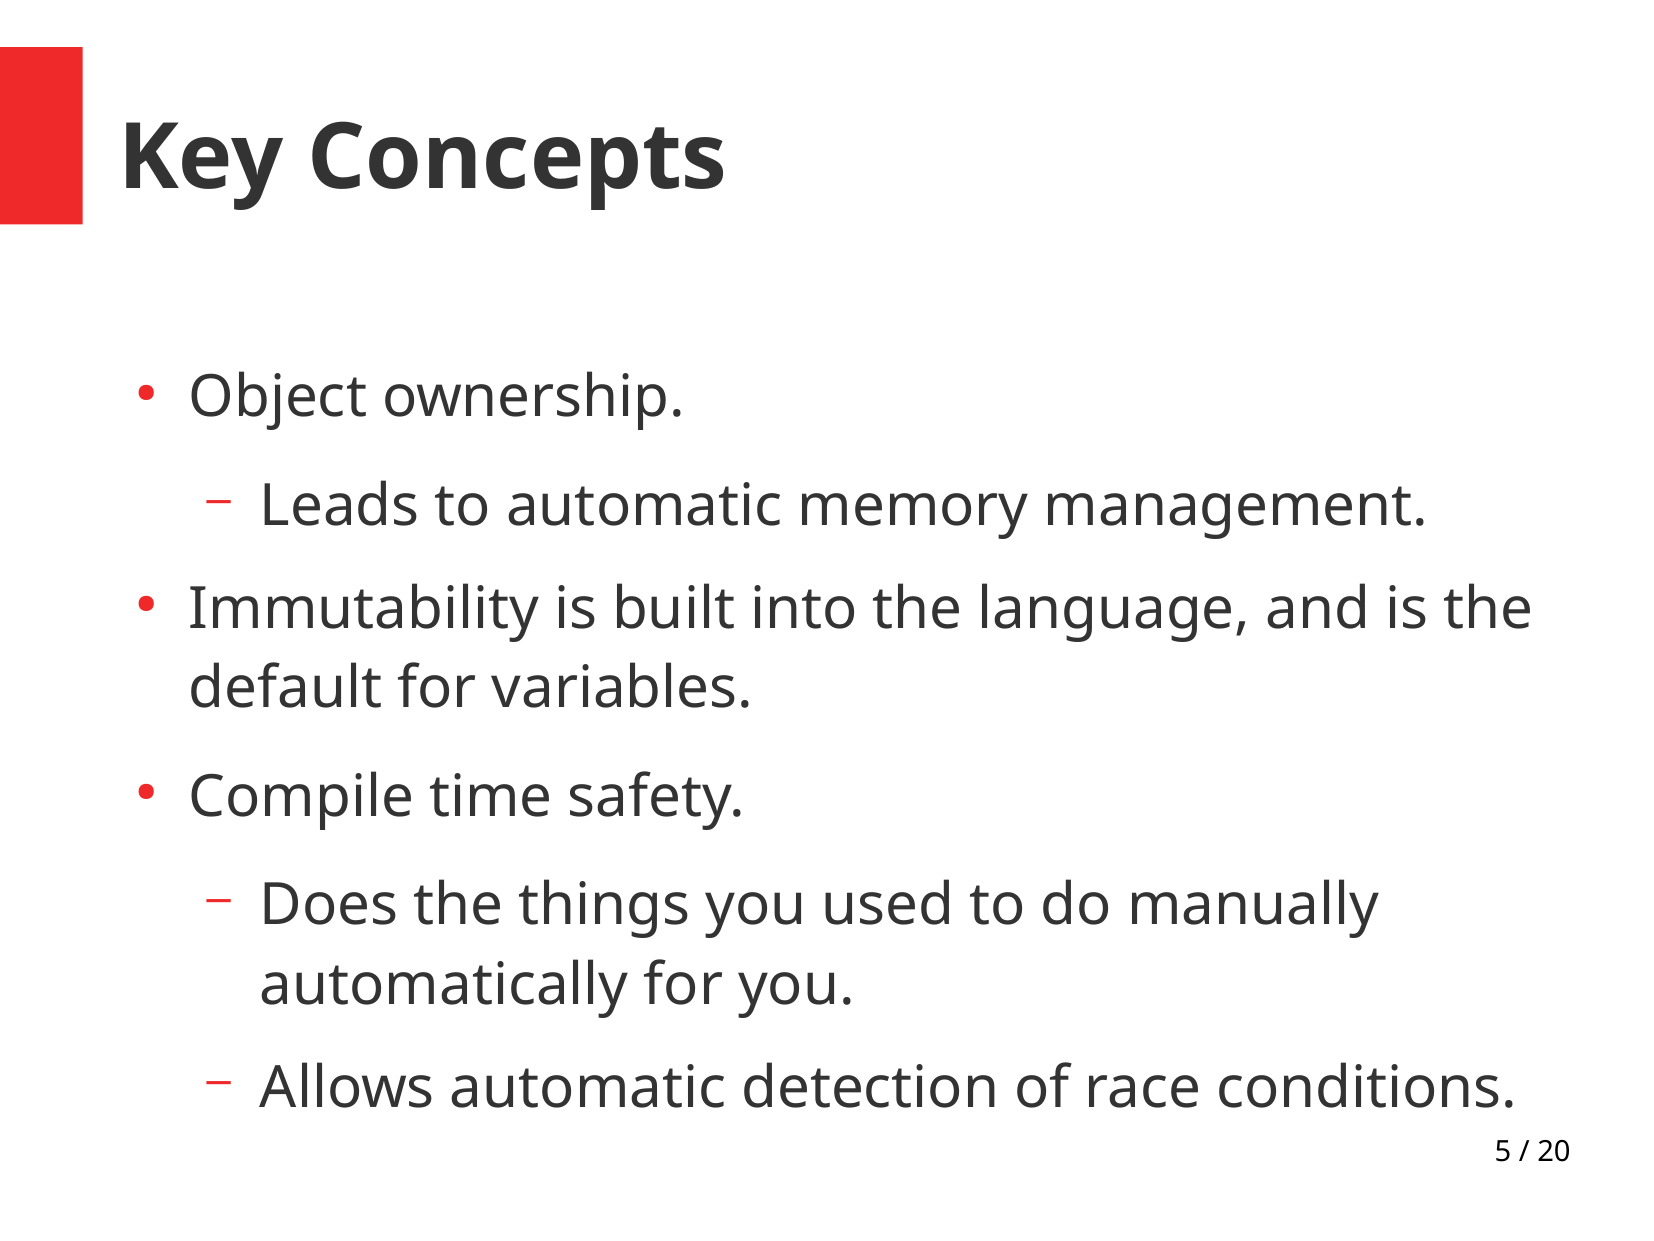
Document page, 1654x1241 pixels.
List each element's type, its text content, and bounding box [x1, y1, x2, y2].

list Object ownership. Leads to automatic memory management. Immutability is built into the language, and is the default for variables. Compile time safety. Does the things you used to do manually automatically for you. Allows automatic detection of race conditions. [118, 354, 1536, 1074]
title Key Concepts [118, 49, 1571, 257]
